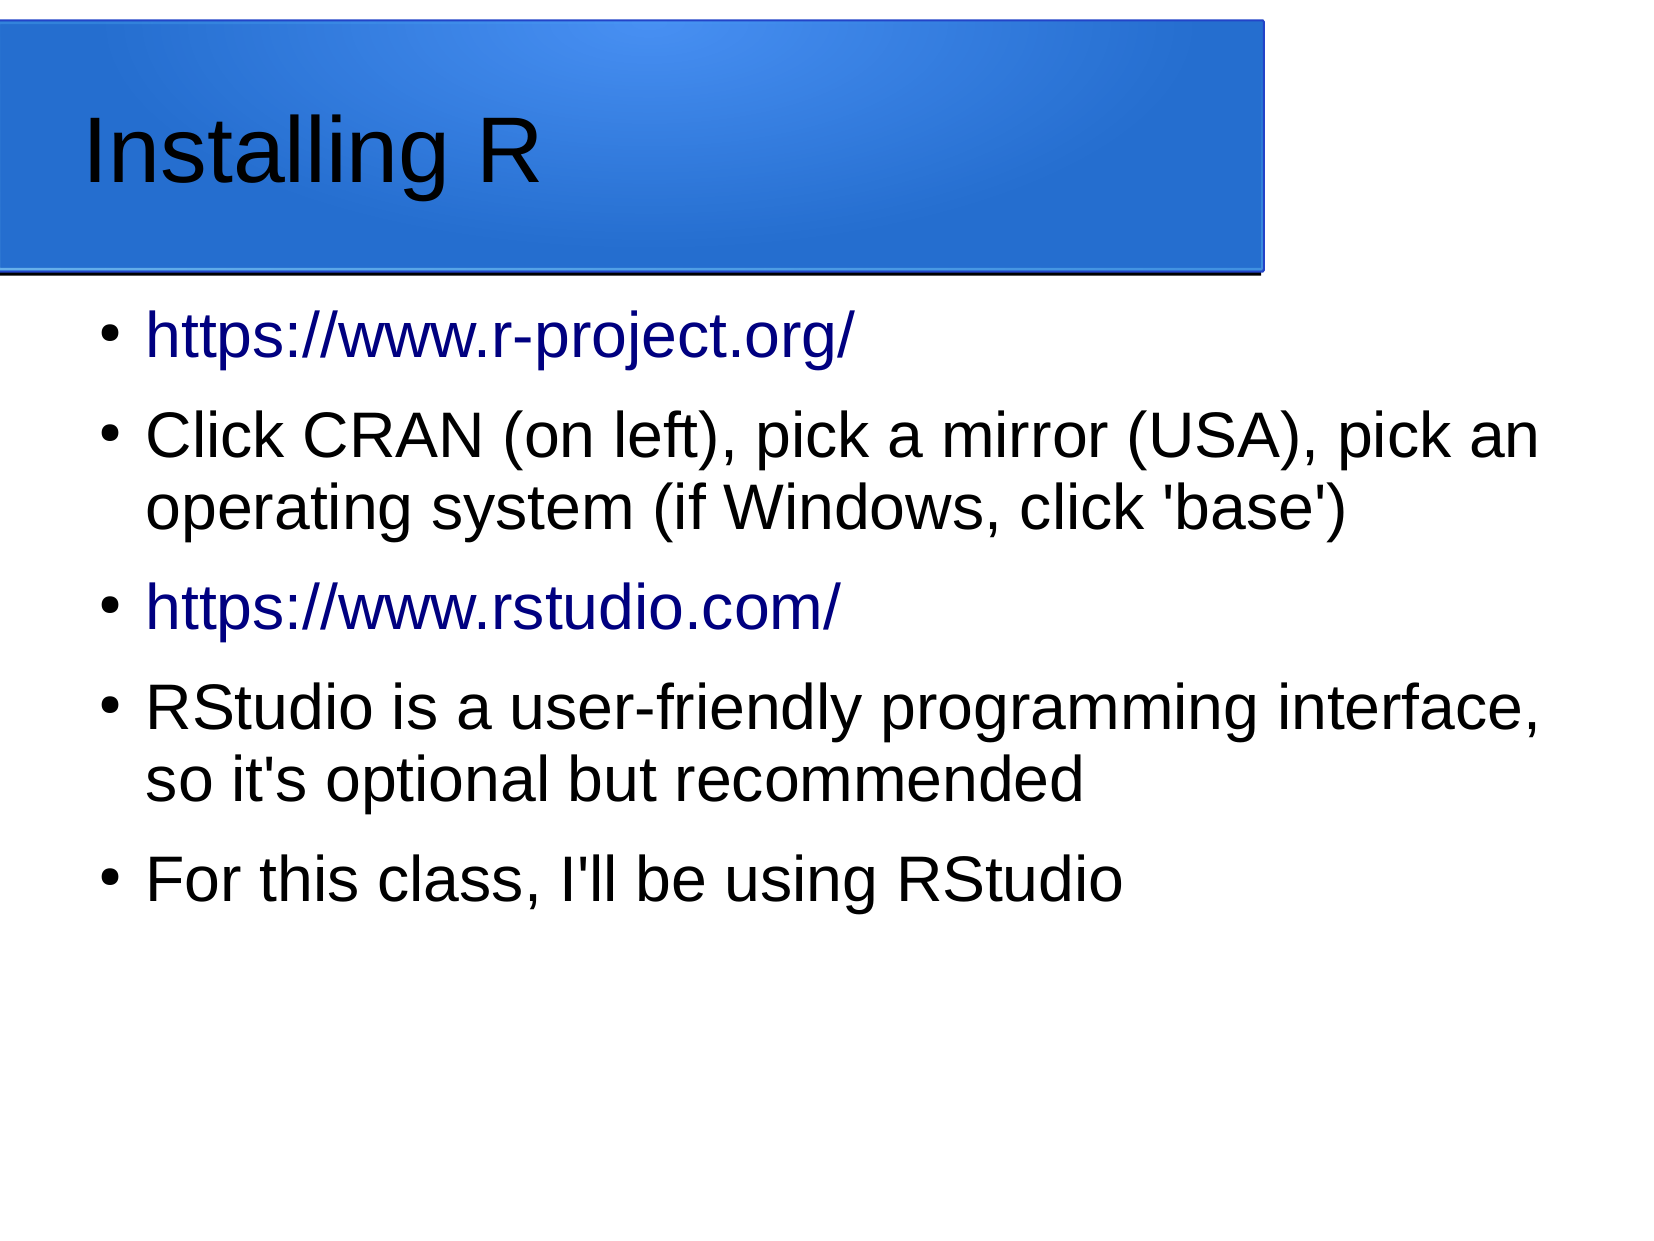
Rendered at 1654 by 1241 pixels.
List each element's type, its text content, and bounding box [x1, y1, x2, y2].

title Installing R [82, 47, 1235, 252]
list https://www.r-project.org/ Click CRAN (on left), pick a mirror (USA), pick an operating system (if Windows, click 'base') https://www.rstudio.com/ RStudio is a user-friendly programming interface, so it's optional but recommended For this class, I'll be using RStudio [82, 299, 1571, 1019]
